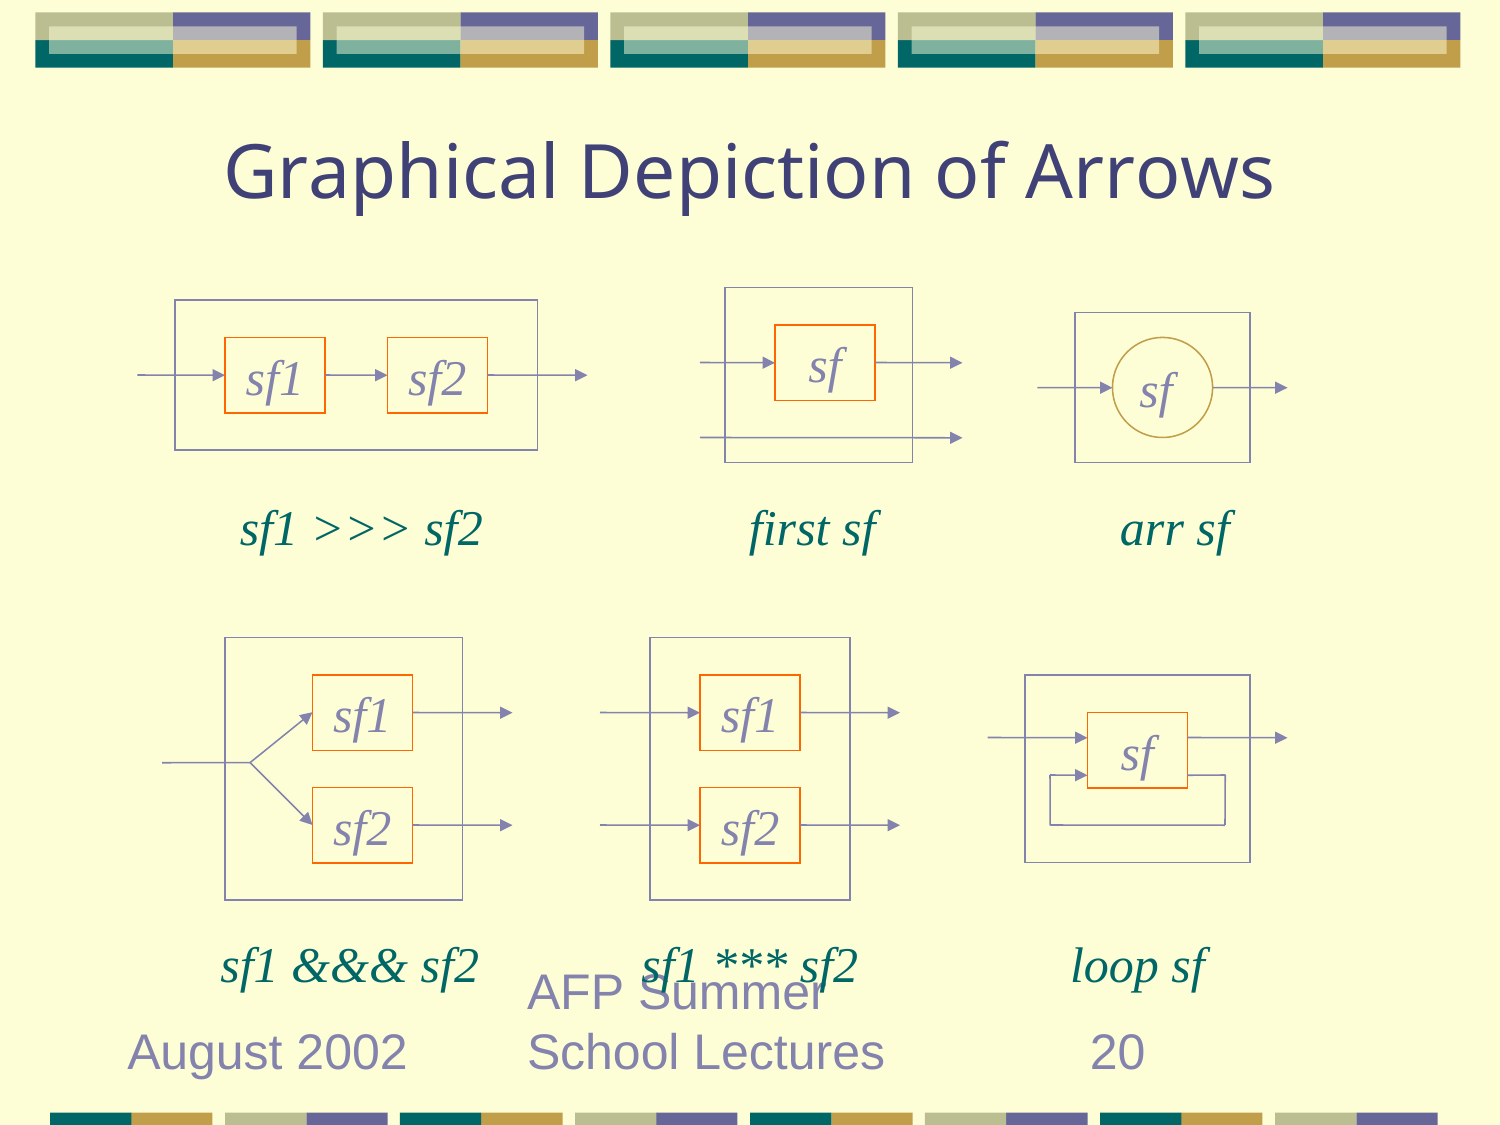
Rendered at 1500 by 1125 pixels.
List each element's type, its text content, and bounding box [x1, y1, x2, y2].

text_box sf1 >>> sf2 [224, 487, 501, 563]
text_box sf [1099, 349, 1213, 426]
text_box sf1 [224, 337, 325, 413]
text_box sf2 [312, 787, 413, 863]
text_box arr sf [1037, 487, 1313, 563]
title Graphical Depiction of Arrows [112, 99, 1388, 238]
text_box sf [1087, 712, 1188, 788]
text_box sf1 *** sf2 [612, 924, 888, 1001]
text_box first sf [674, 487, 951, 563]
text_box sf1 [312, 674, 413, 751]
text_box loop sf [999, 924, 1276, 1001]
text_box sf1 &&& sf2 [200, 924, 501, 1001]
text_box sf1 [699, 674, 801, 751]
text_box sf2 [699, 787, 801, 863]
text_box sf2 [387, 337, 488, 413]
text_box sf [774, 324, 876, 401]
